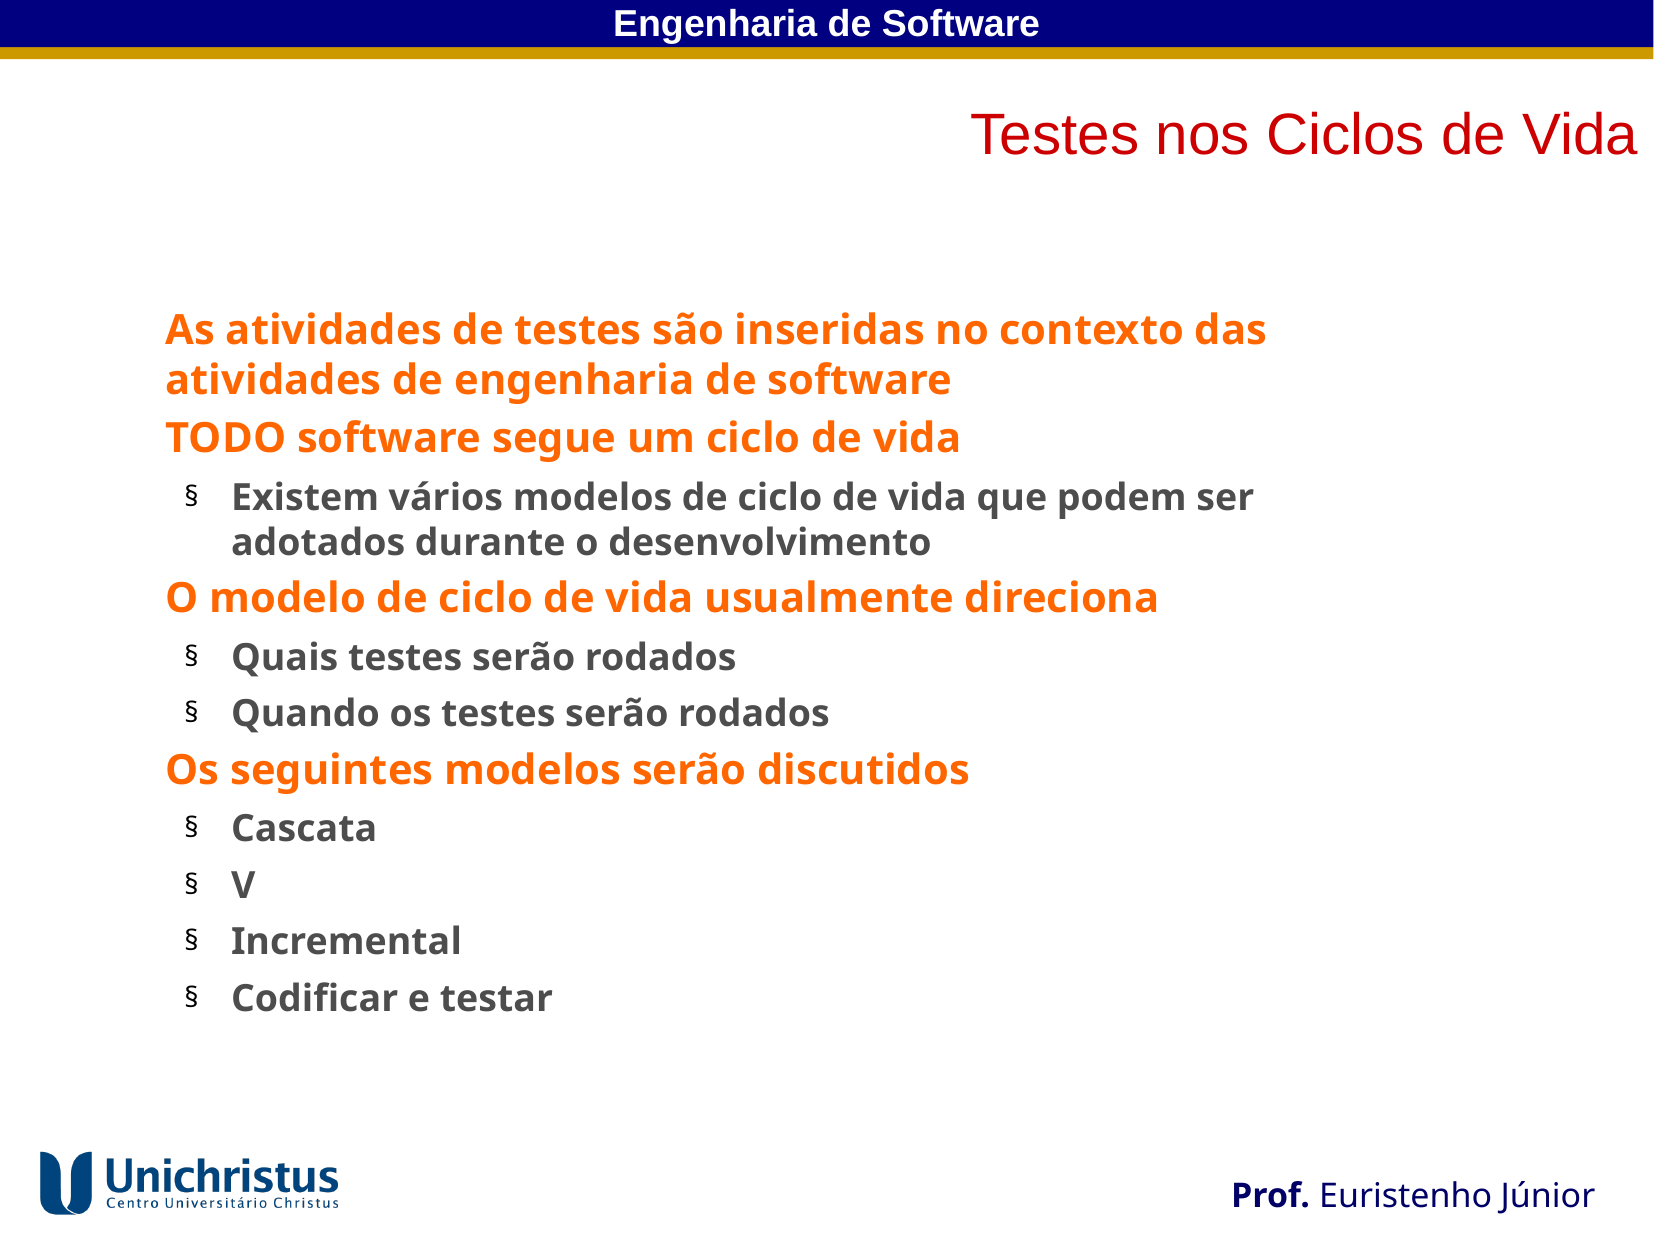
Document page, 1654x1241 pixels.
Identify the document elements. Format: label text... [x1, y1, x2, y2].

text_box Testes nos Ciclos de Vida [956, 94, 1654, 201]
picture [35, 1148, 343, 1217]
text_box As atividades de testes são inseridas no contexto das atividades de engenharia de software TODO software segue um ciclo de vida Existem vários modelos de ciclo de vida que podem ser adotados durante o desenvolvimento O modelo de ciclo de vida usualmente direciona Quais testes serão rodados Quando os testes serão rodados Os seguintes modelos serão discutidos Cascata V Incremental Codificar e testar [94, 295, 1445, 1015]
text_box Prof. Euristenho Júnior [1216, 1163, 1654, 1224]
text_box Engenharia de Software [0, 0, 1654, 48]
text_box [0, 48, 1654, 60]
